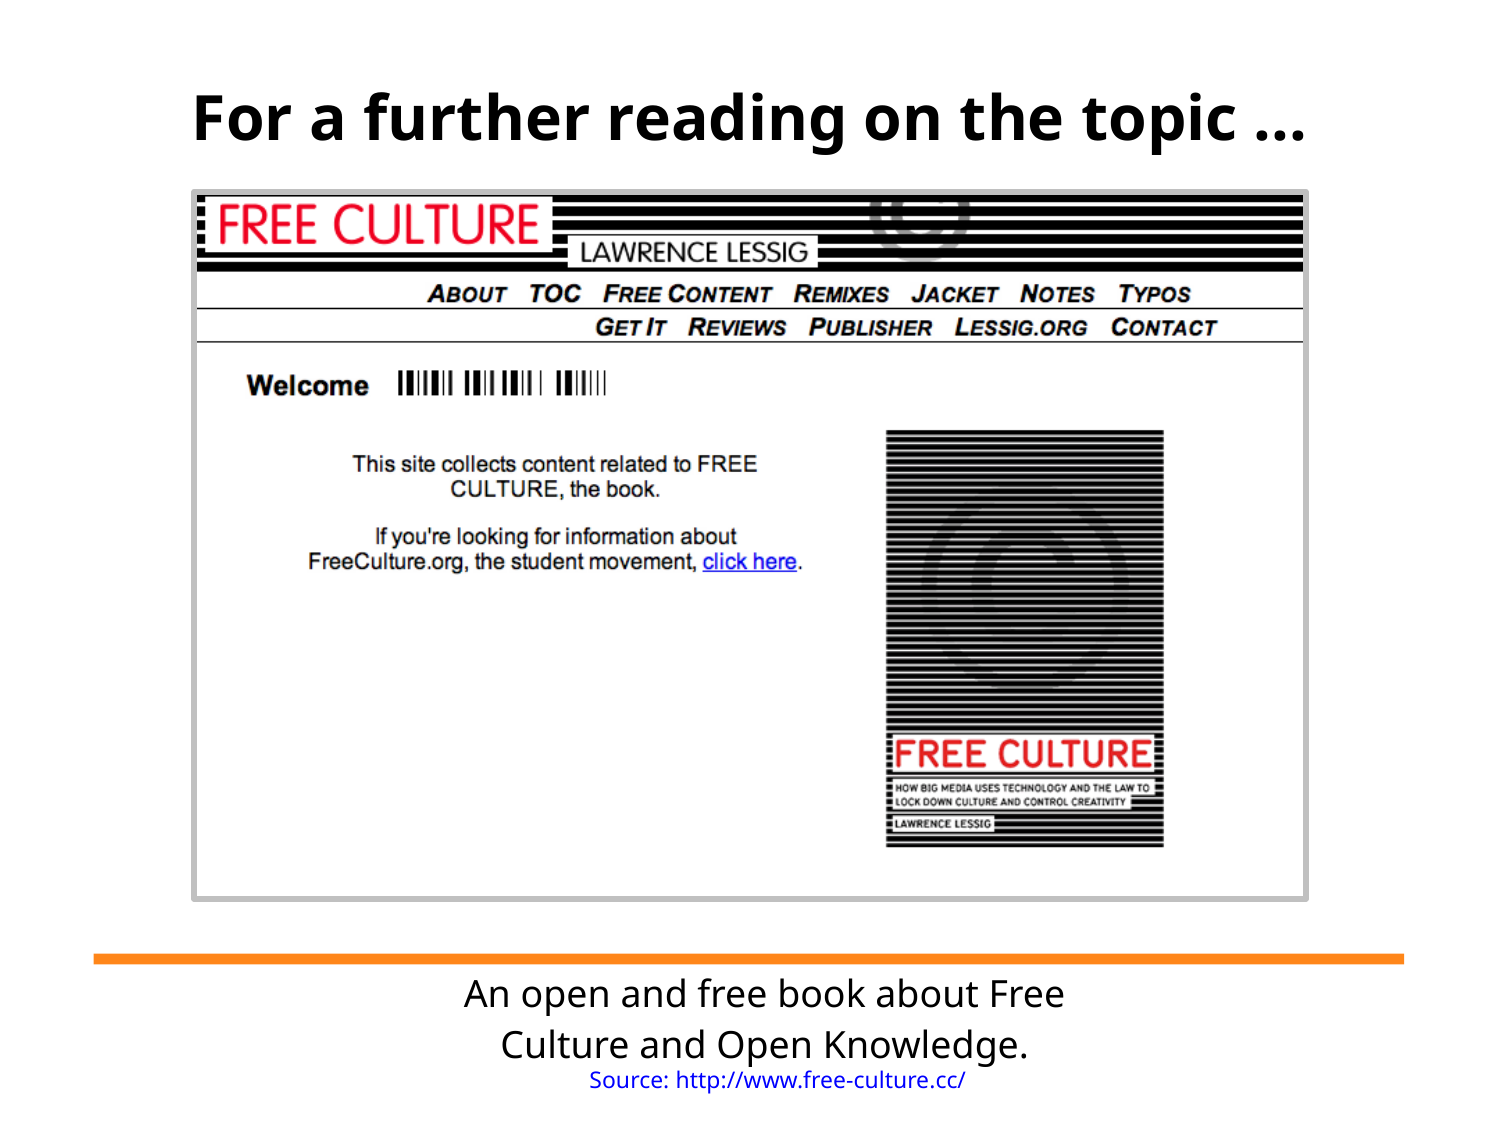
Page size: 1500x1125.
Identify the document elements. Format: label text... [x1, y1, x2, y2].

title For a further reading on the topic ... [75, 44, 1426, 188]
text_box Source: http://www.free-culture.cc/ [574, 1056, 926, 1098]
text_box An open and free book about Free Culture and Open Knowledge. [382, 960, 1148, 1064]
picture [0, 0, 1500, 1125]
